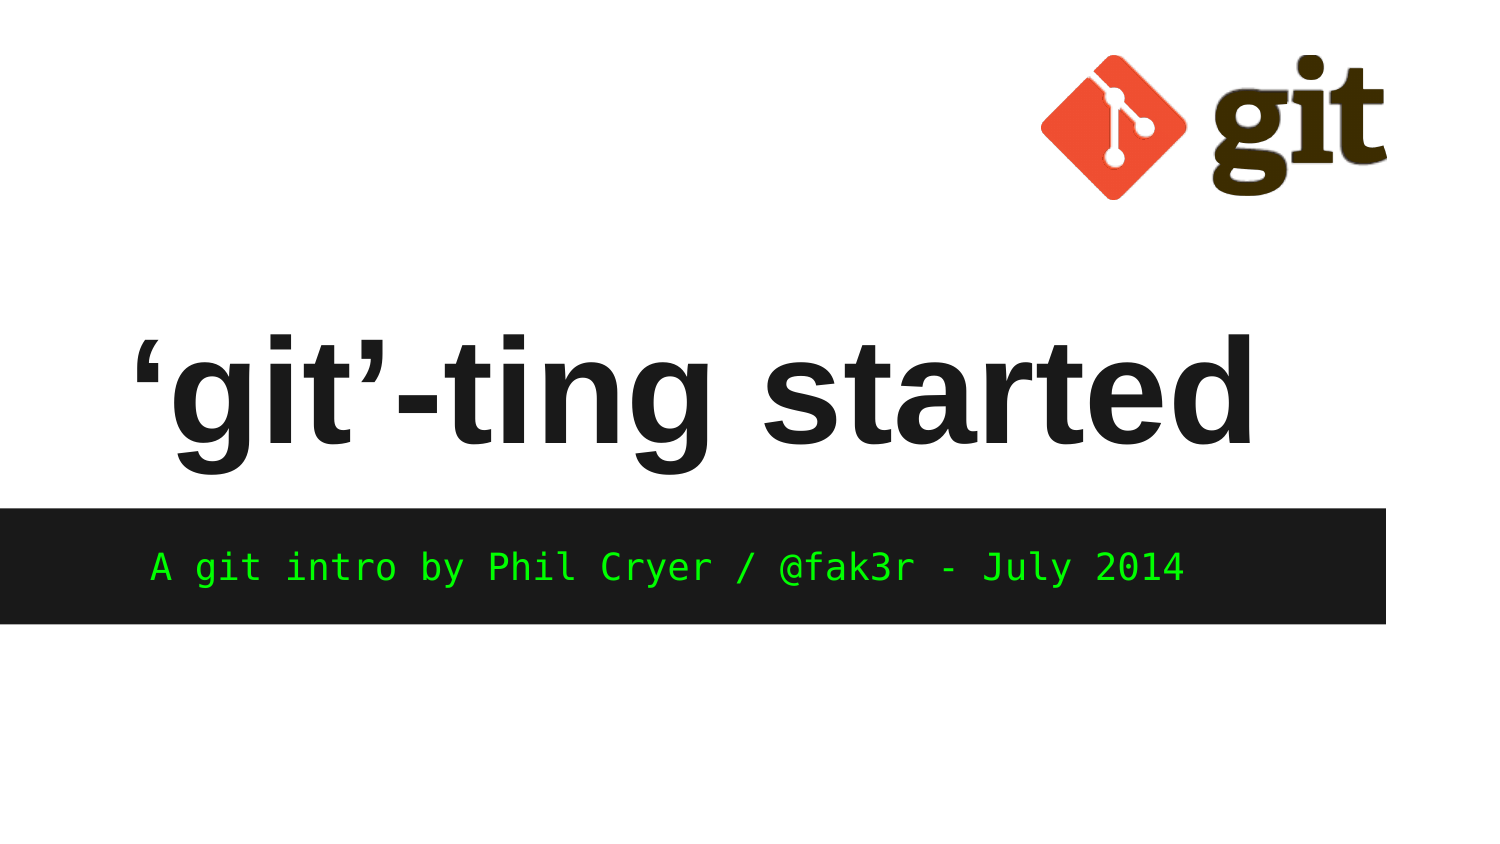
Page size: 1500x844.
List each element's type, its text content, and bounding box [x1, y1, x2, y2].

picture [1041, 55, 1387, 200]
text_box A git intro by Phil Cryer / @fak3r - July 2014 [112, 507, 1387, 624]
text_box ‘git’-ting started [112, 213, 1387, 489]
